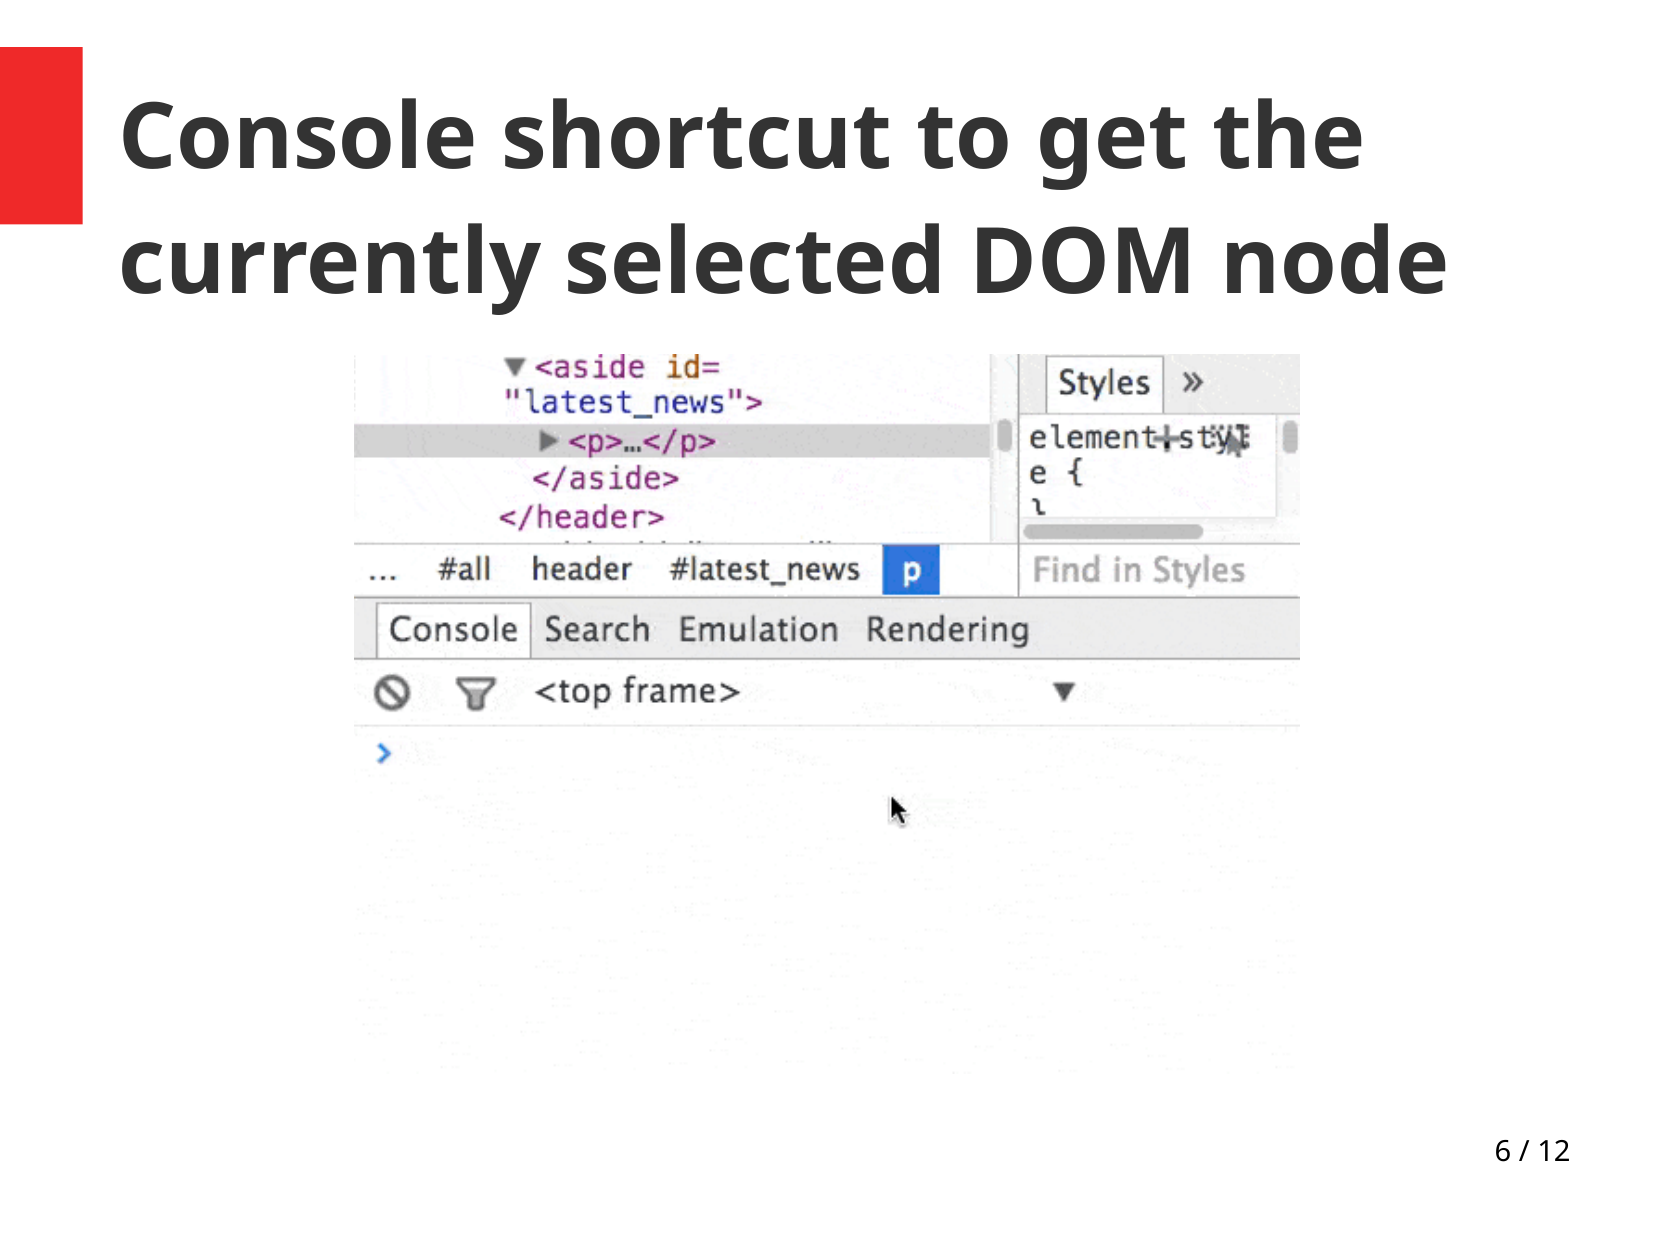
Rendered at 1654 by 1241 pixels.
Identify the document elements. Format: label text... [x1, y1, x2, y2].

picture [354, 354, 1300, 1074]
title Console shortcut to get the currently selected DOM node [118, 35, 1571, 357]
